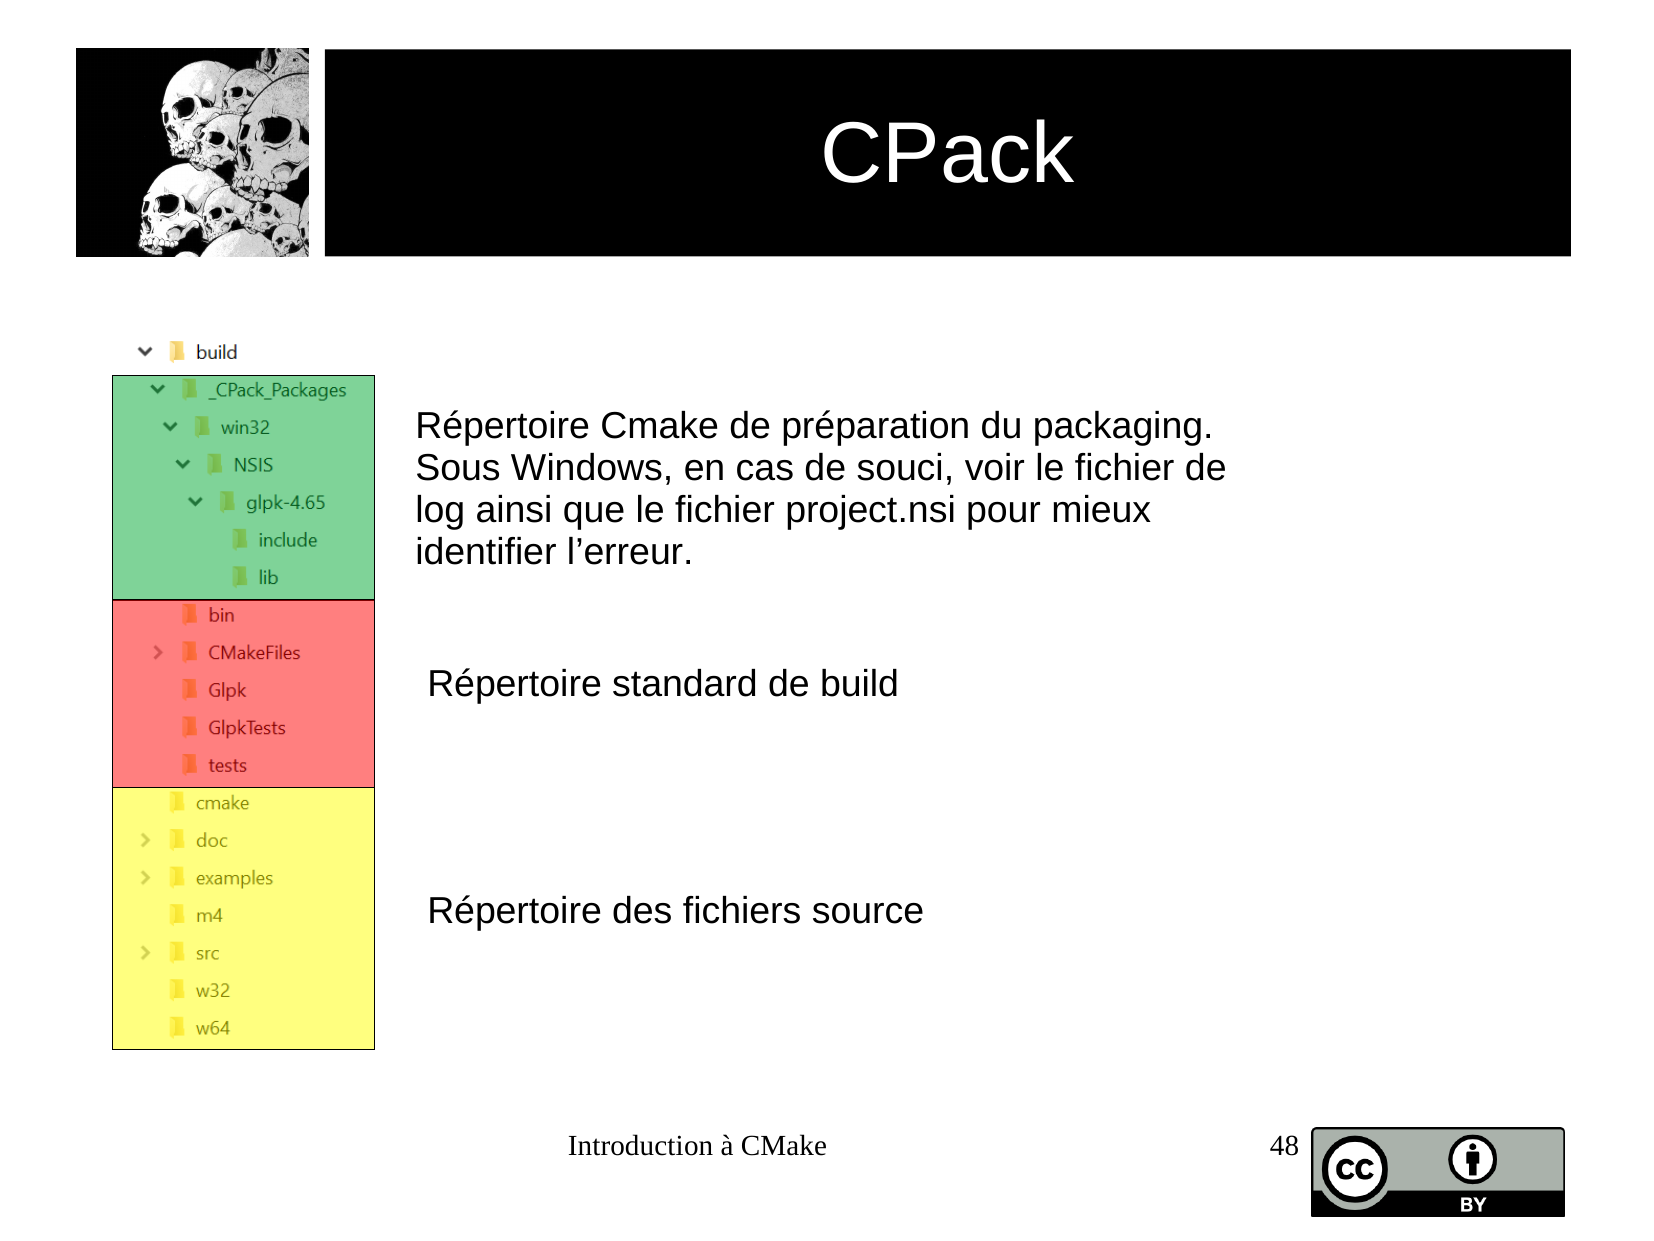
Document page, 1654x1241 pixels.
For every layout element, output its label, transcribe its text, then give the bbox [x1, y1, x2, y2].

picture [87, 337, 376, 1046]
title CPack [324, 49, 1571, 257]
text_box [112, 375, 375, 1050]
text_box Répertoire des fichiers source [412, 882, 976, 940]
picture [76, 48, 309, 257]
text_box Répertoire standard de build [412, 655, 938, 713]
text_box Répertoire Cmake de préparation du packaging. Sous Windows, en cas de souci, voir le fichier de log ainsi que le fichier project.nsi pour mieux identifier l’erreur. [400, 397, 1264, 581]
picture [1311, 1127, 1565, 1217]
